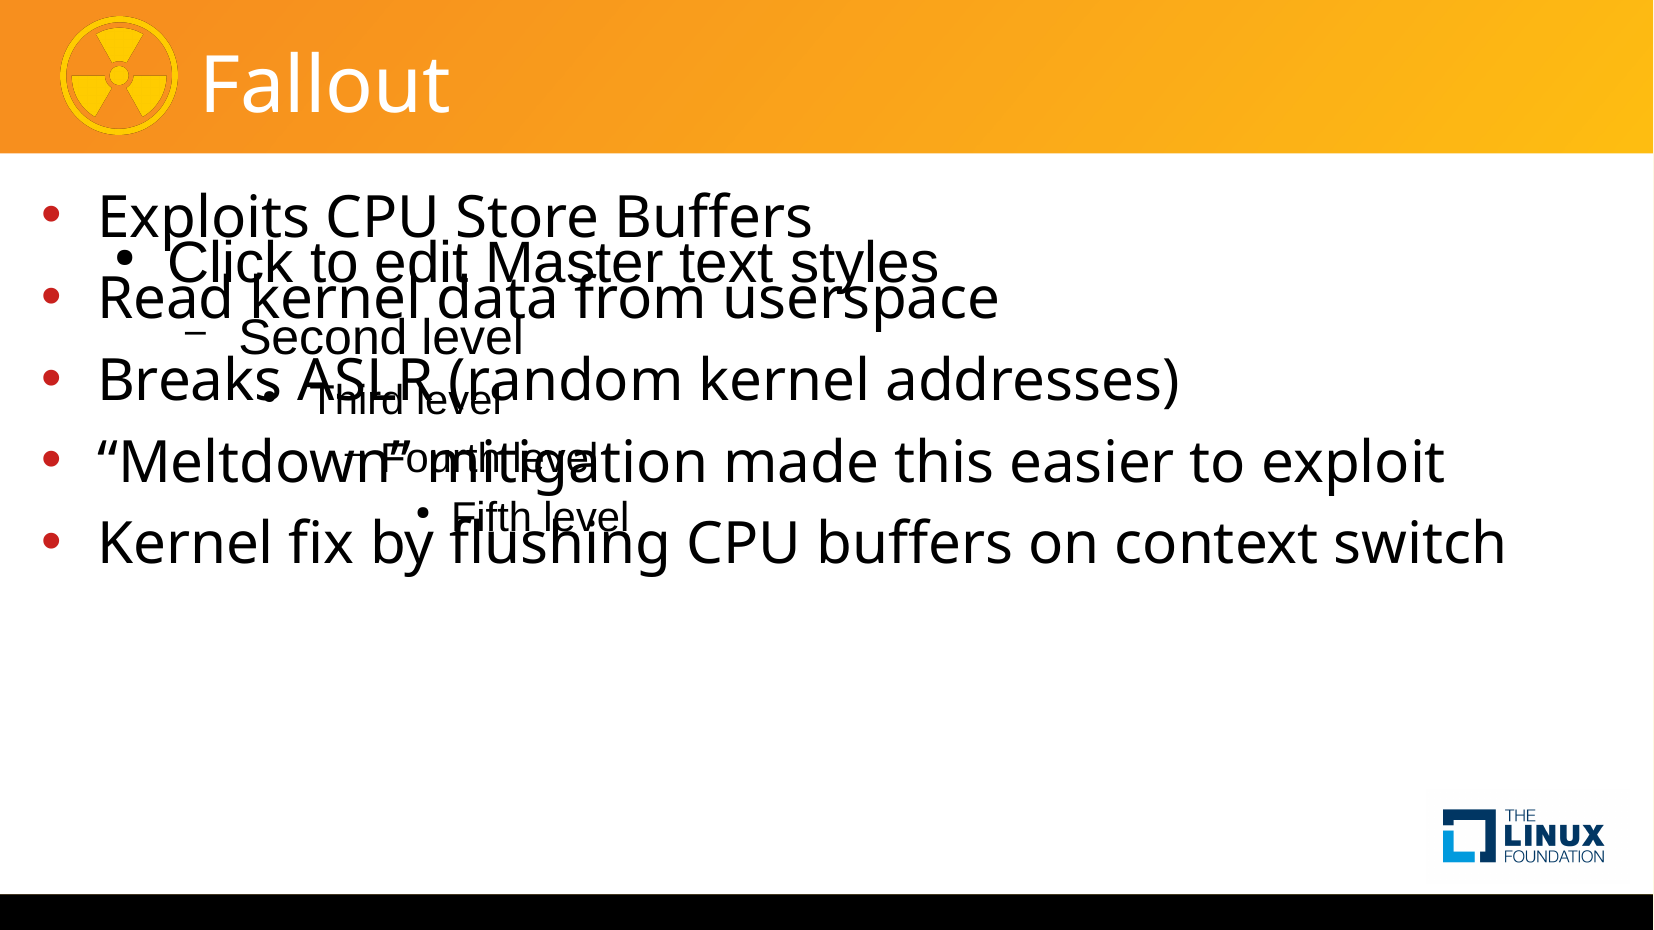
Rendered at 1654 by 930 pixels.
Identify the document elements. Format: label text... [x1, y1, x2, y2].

title Fallout [34, 8, 1551, 154]
picture [1420, 786, 1630, 887]
picture [60, 16, 178, 135]
list Exploits CPU Store Buffers Read kernel data from userspace Breaks ASLR (random kernel addresses) “Meltdown” mitigation made this easier to exploit Kernel fix by flushing CPU buffers on context switch [25, 171, 1651, 786]
picture [0, 0, 1654, 930]
